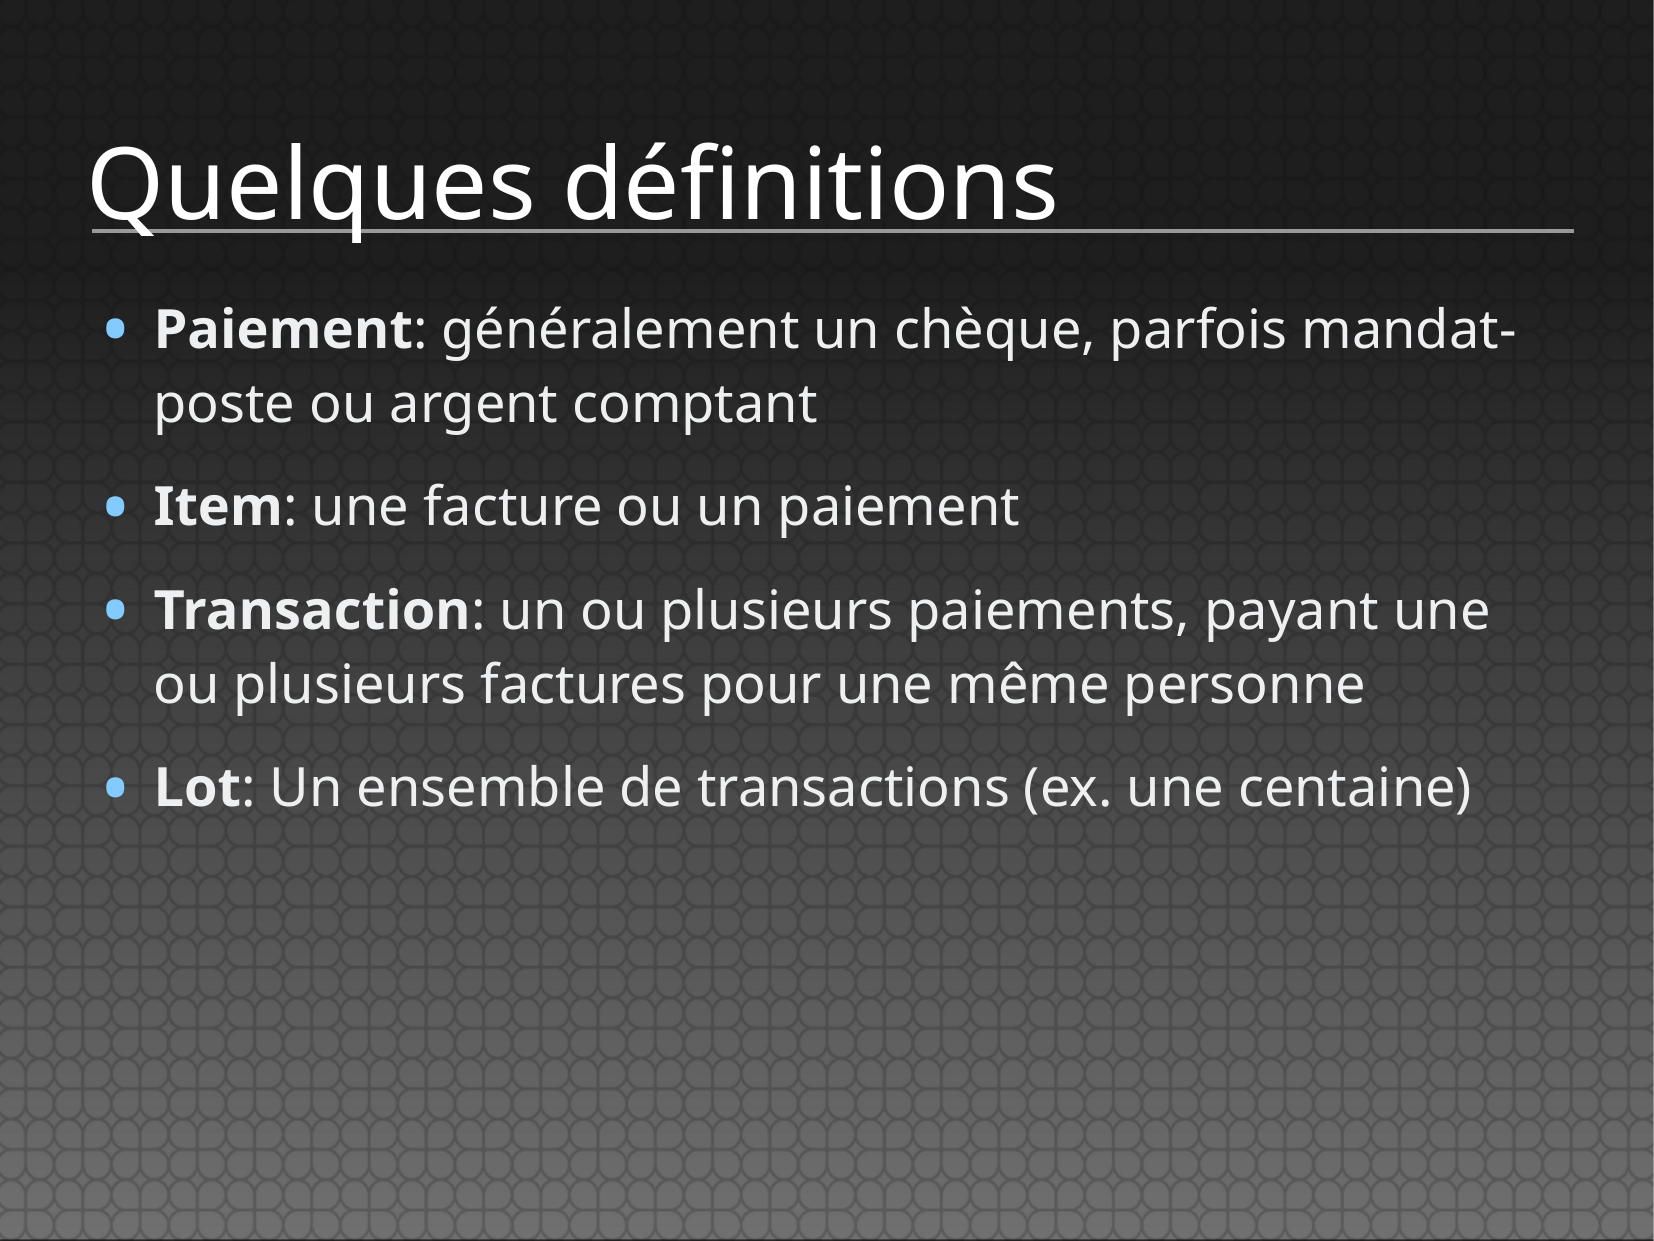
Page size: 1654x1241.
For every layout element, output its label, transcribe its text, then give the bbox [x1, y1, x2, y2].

title Quelques définitions [86, 112, 1576, 249]
list Paiement: généralement un chèque, parfois mandat-poste ou argent comptant Item: une facture ou un paiement Transaction: un ou plusieurs paiements, payant une ou plusieurs factures pour une même personne Lot: Un ensemble de transactions (ex. une centaine) [82, 290, 1571, 773]
picture [0, 0, 1654, 1241]
